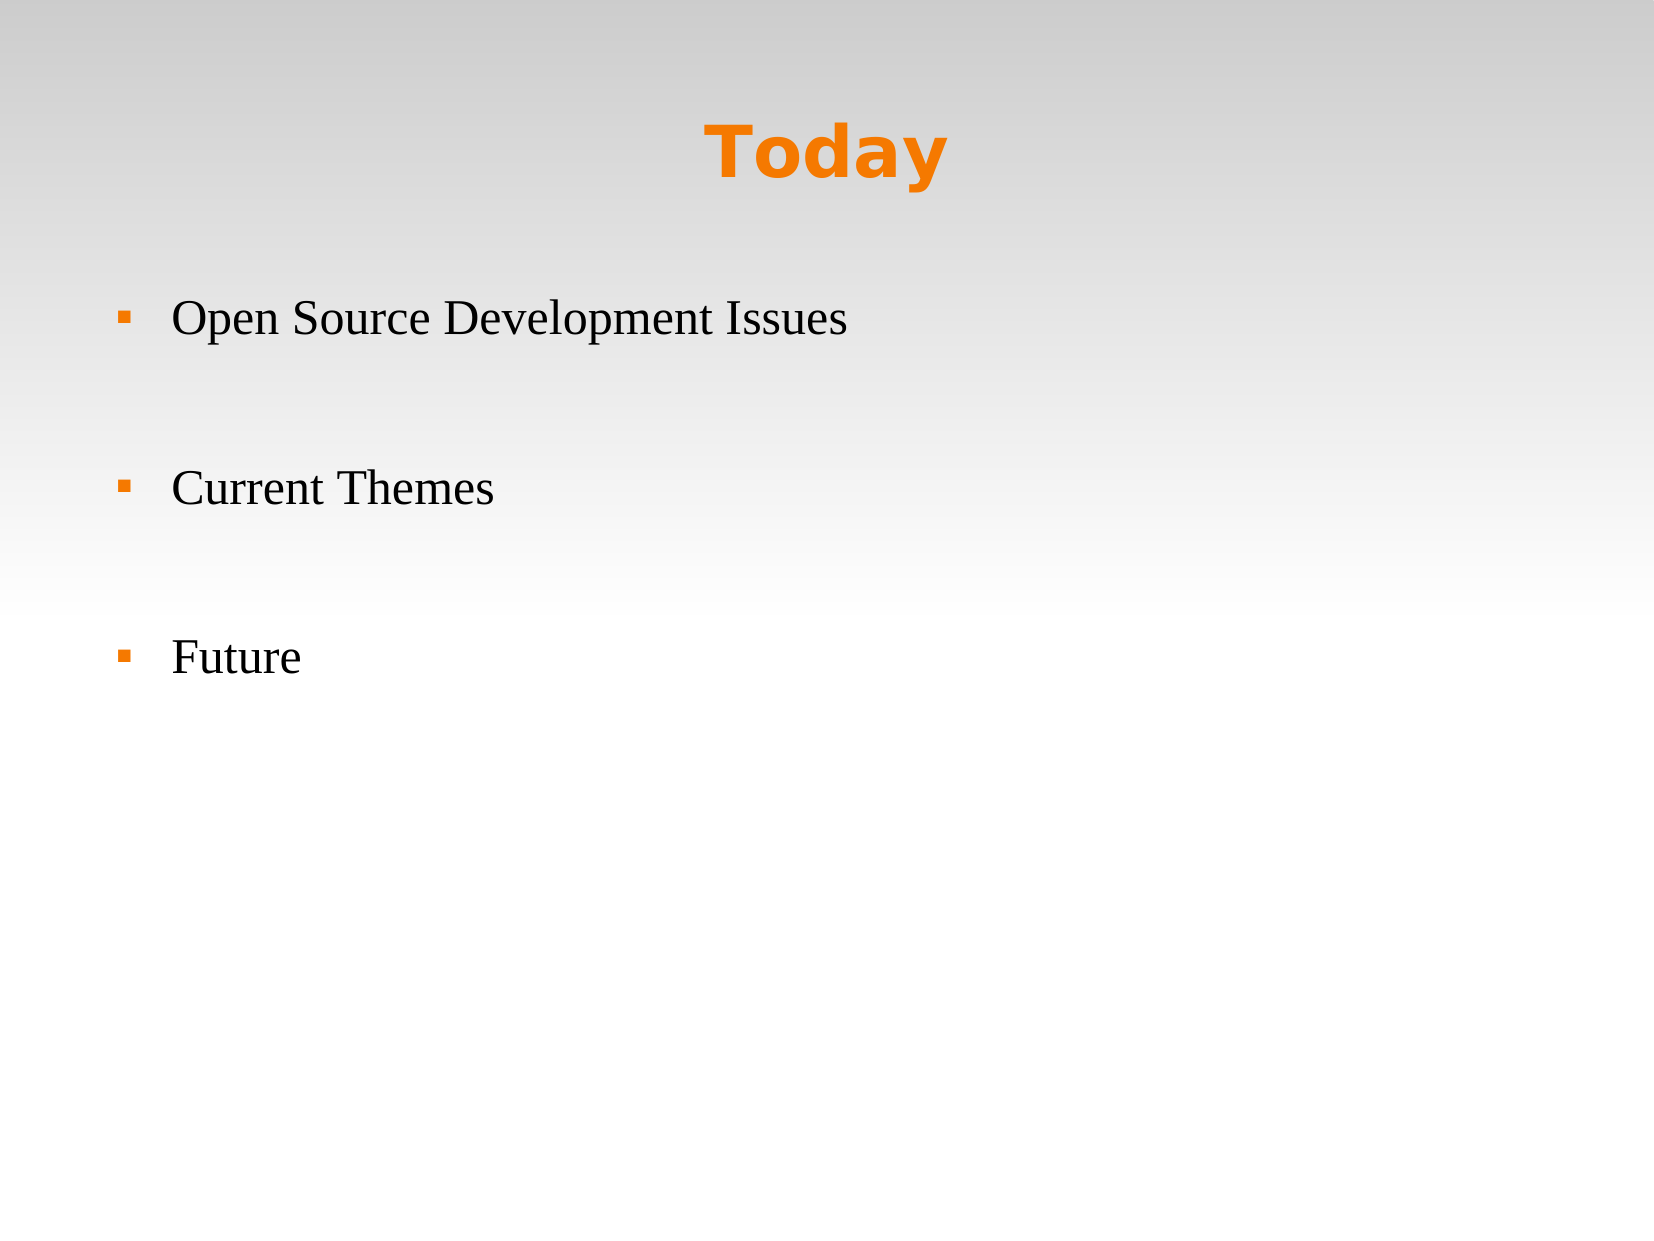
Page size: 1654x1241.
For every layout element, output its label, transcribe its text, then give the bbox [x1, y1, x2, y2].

list Open Source Development Issues Current Themes Future [82, 290, 1571, 1094]
title Today [82, 49, 1571, 257]
